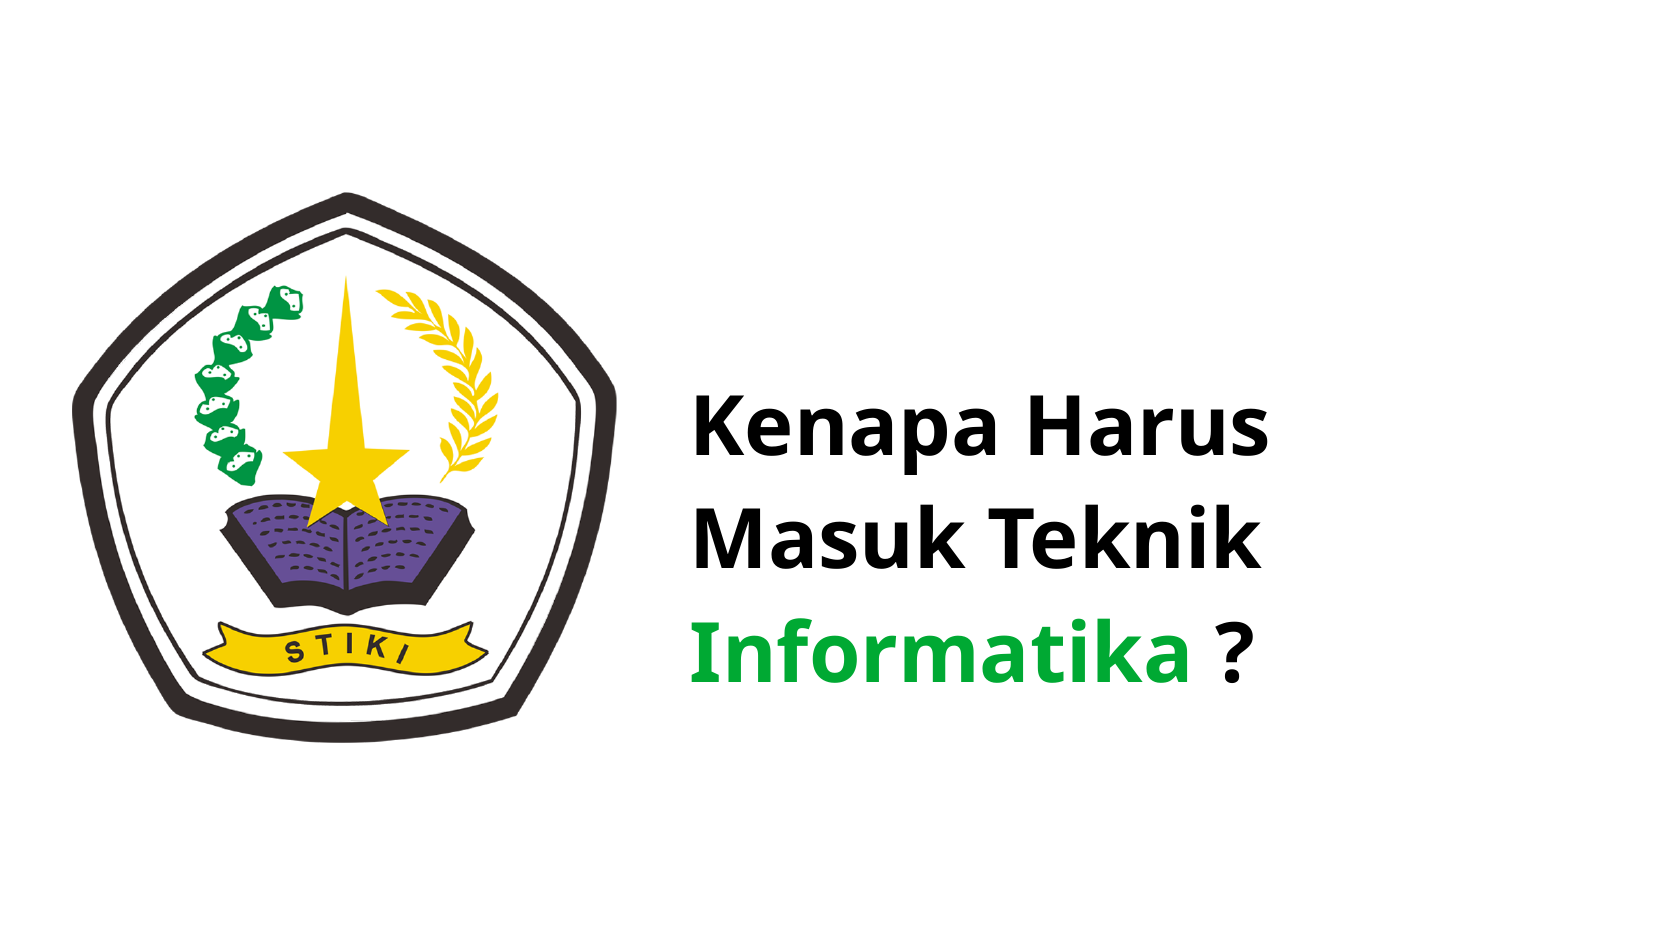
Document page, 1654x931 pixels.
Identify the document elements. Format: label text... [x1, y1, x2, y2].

picture [54, 184, 640, 755]
text_box Kenapa Harus Masuk Teknik Informatika ? [675, 359, 1546, 596]
